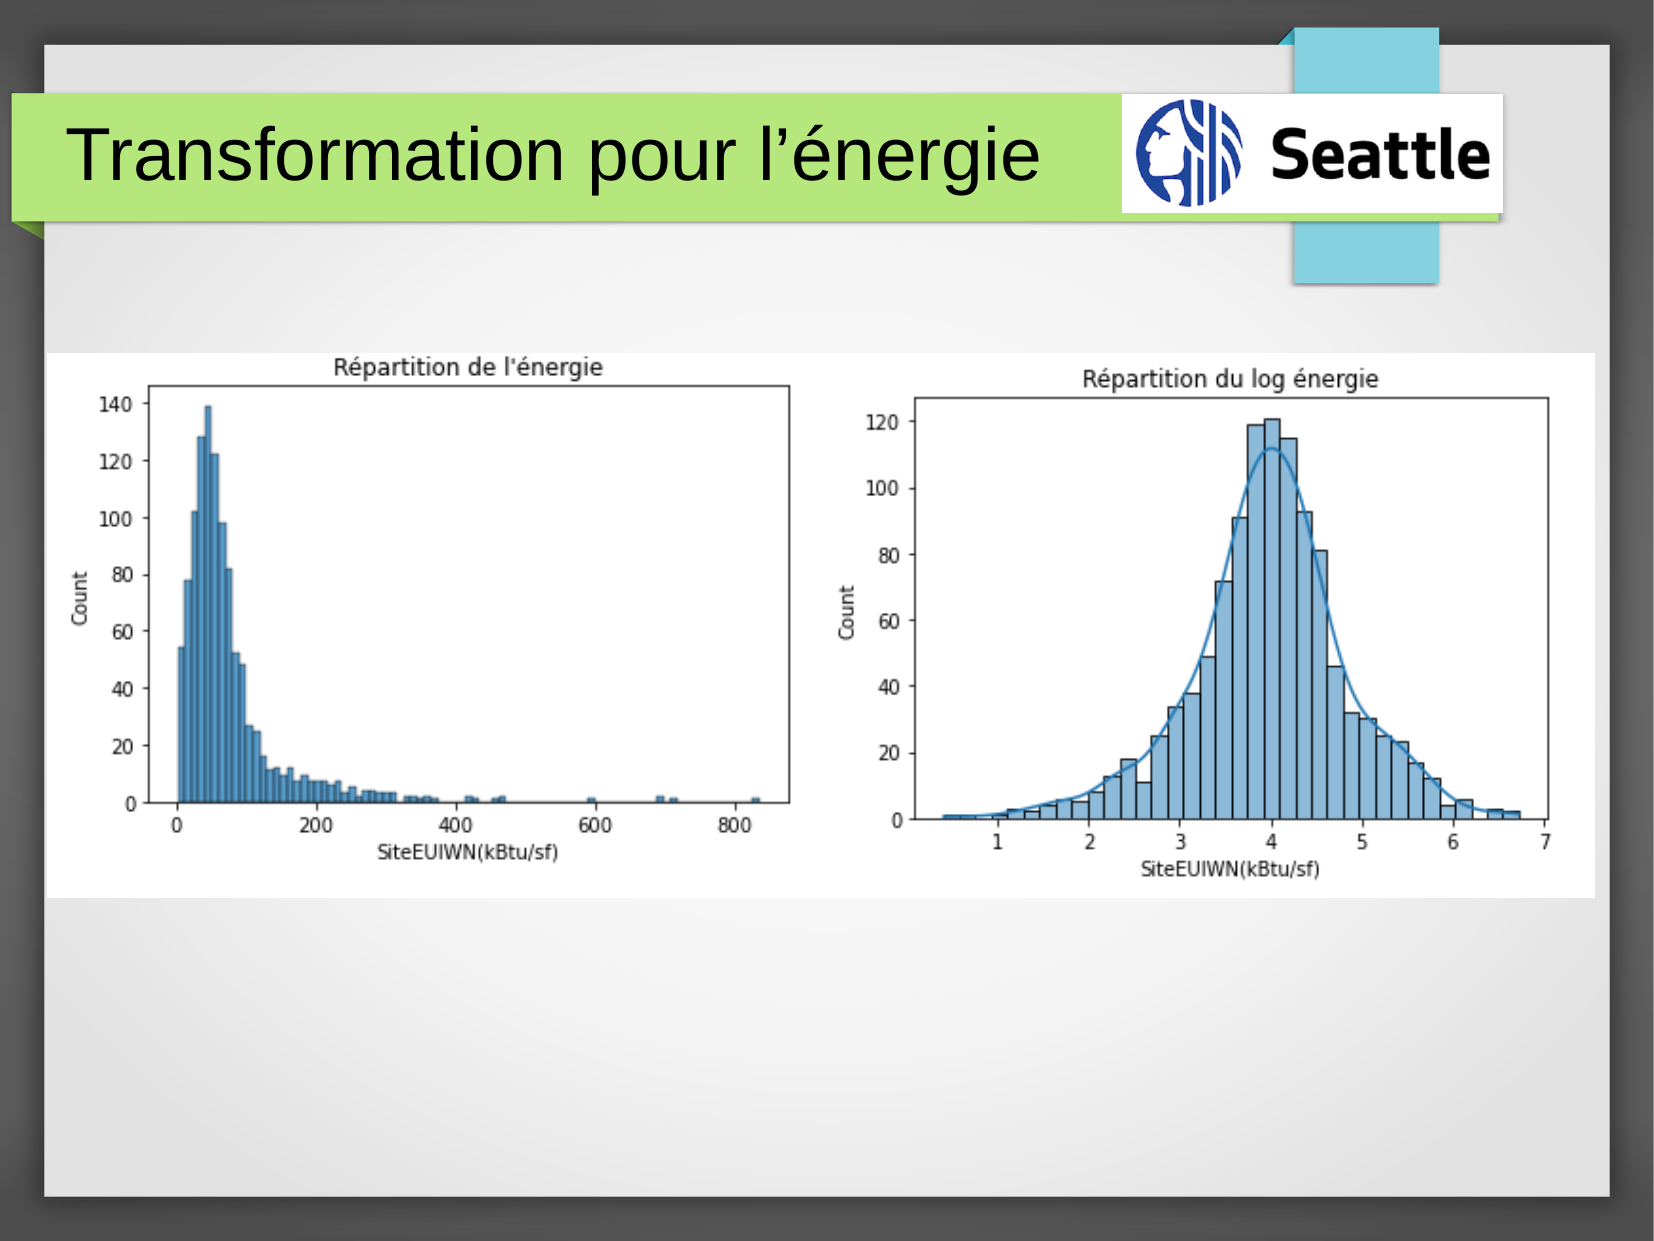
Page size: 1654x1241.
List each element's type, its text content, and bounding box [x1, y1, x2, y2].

picture [0, 0, 1654, 1241]
title Transformation pour l’énergie [23, 95, 1205, 214]
